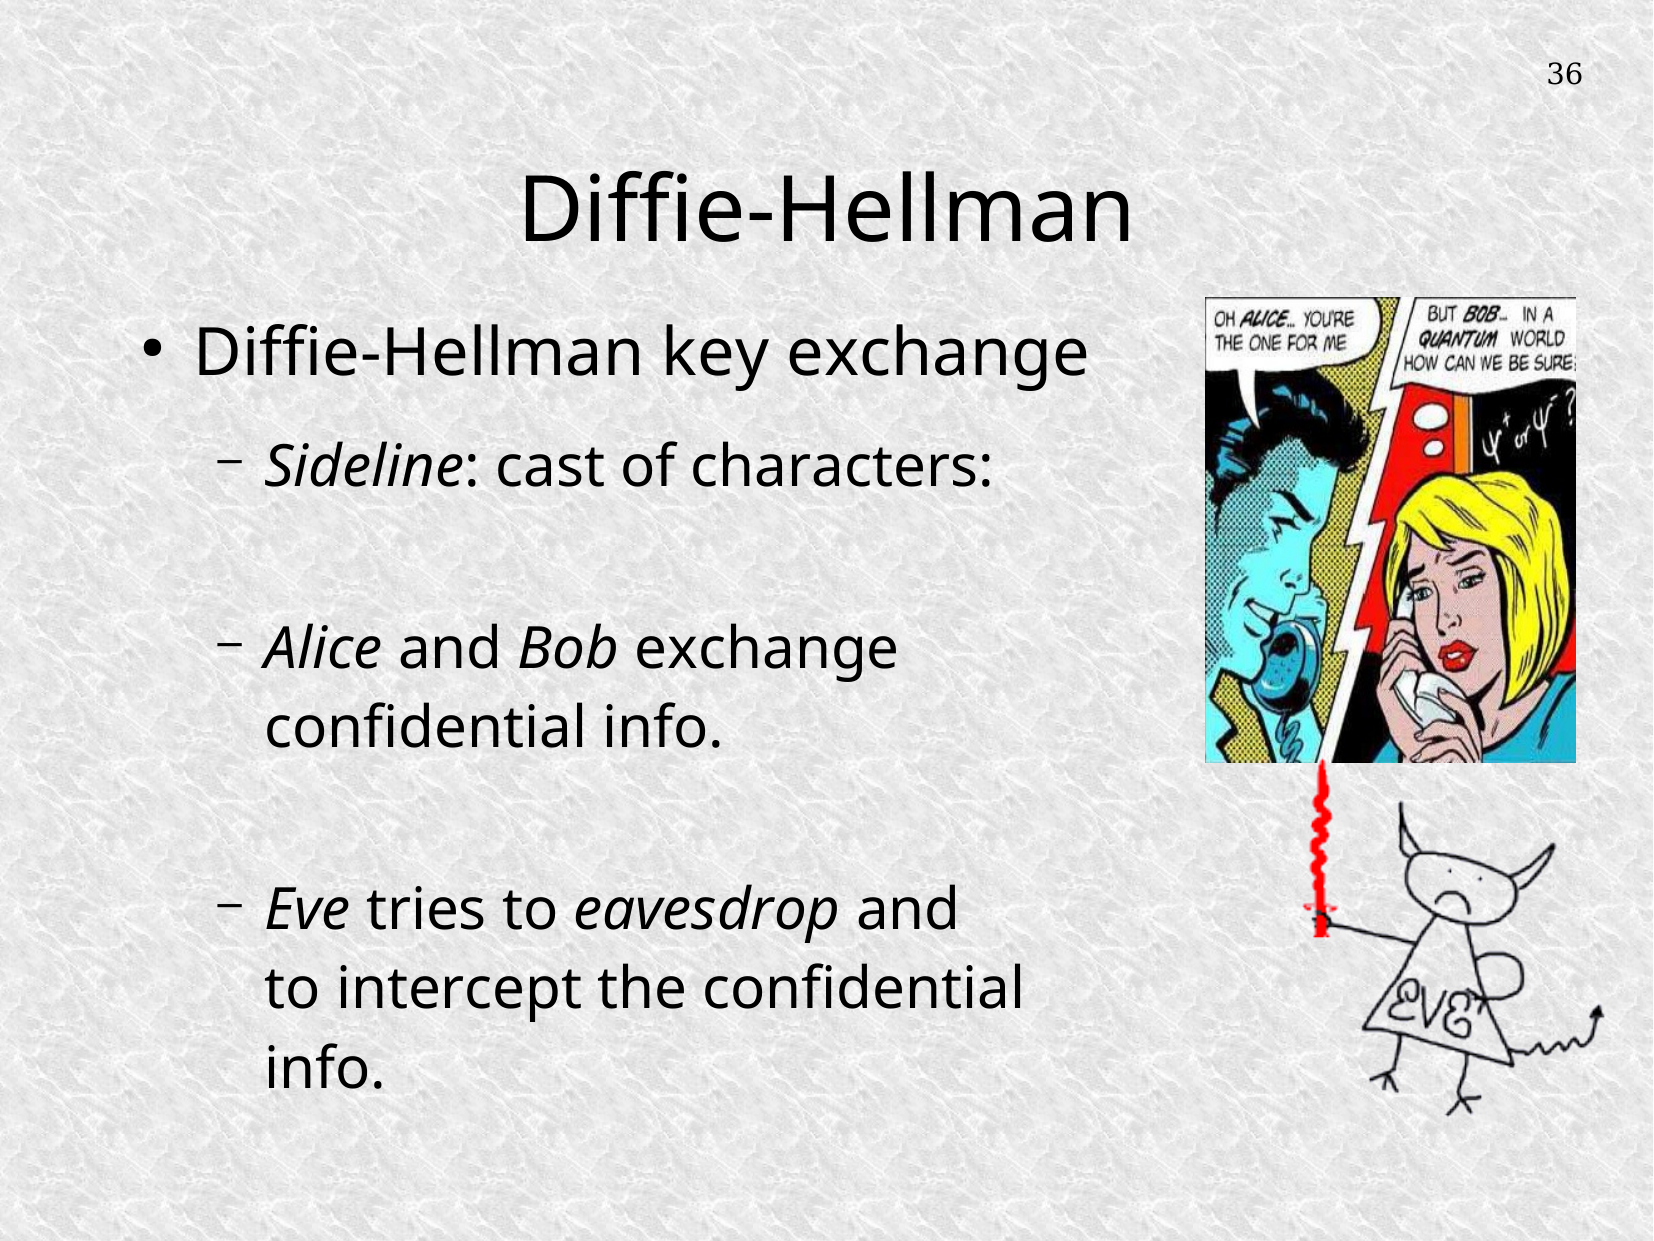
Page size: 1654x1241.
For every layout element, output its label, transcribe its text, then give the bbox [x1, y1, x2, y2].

title Diffie-Hellman [121, 102, 1533, 311]
picture [0, 0, 1654, 1241]
list Diffie-Hellman key exchange Sideline: cast of characters: Alice and Bob exchange confidential info. Eve tries to eavesdrop and to intercept the confidential info. [122, 303, 1292, 1025]
